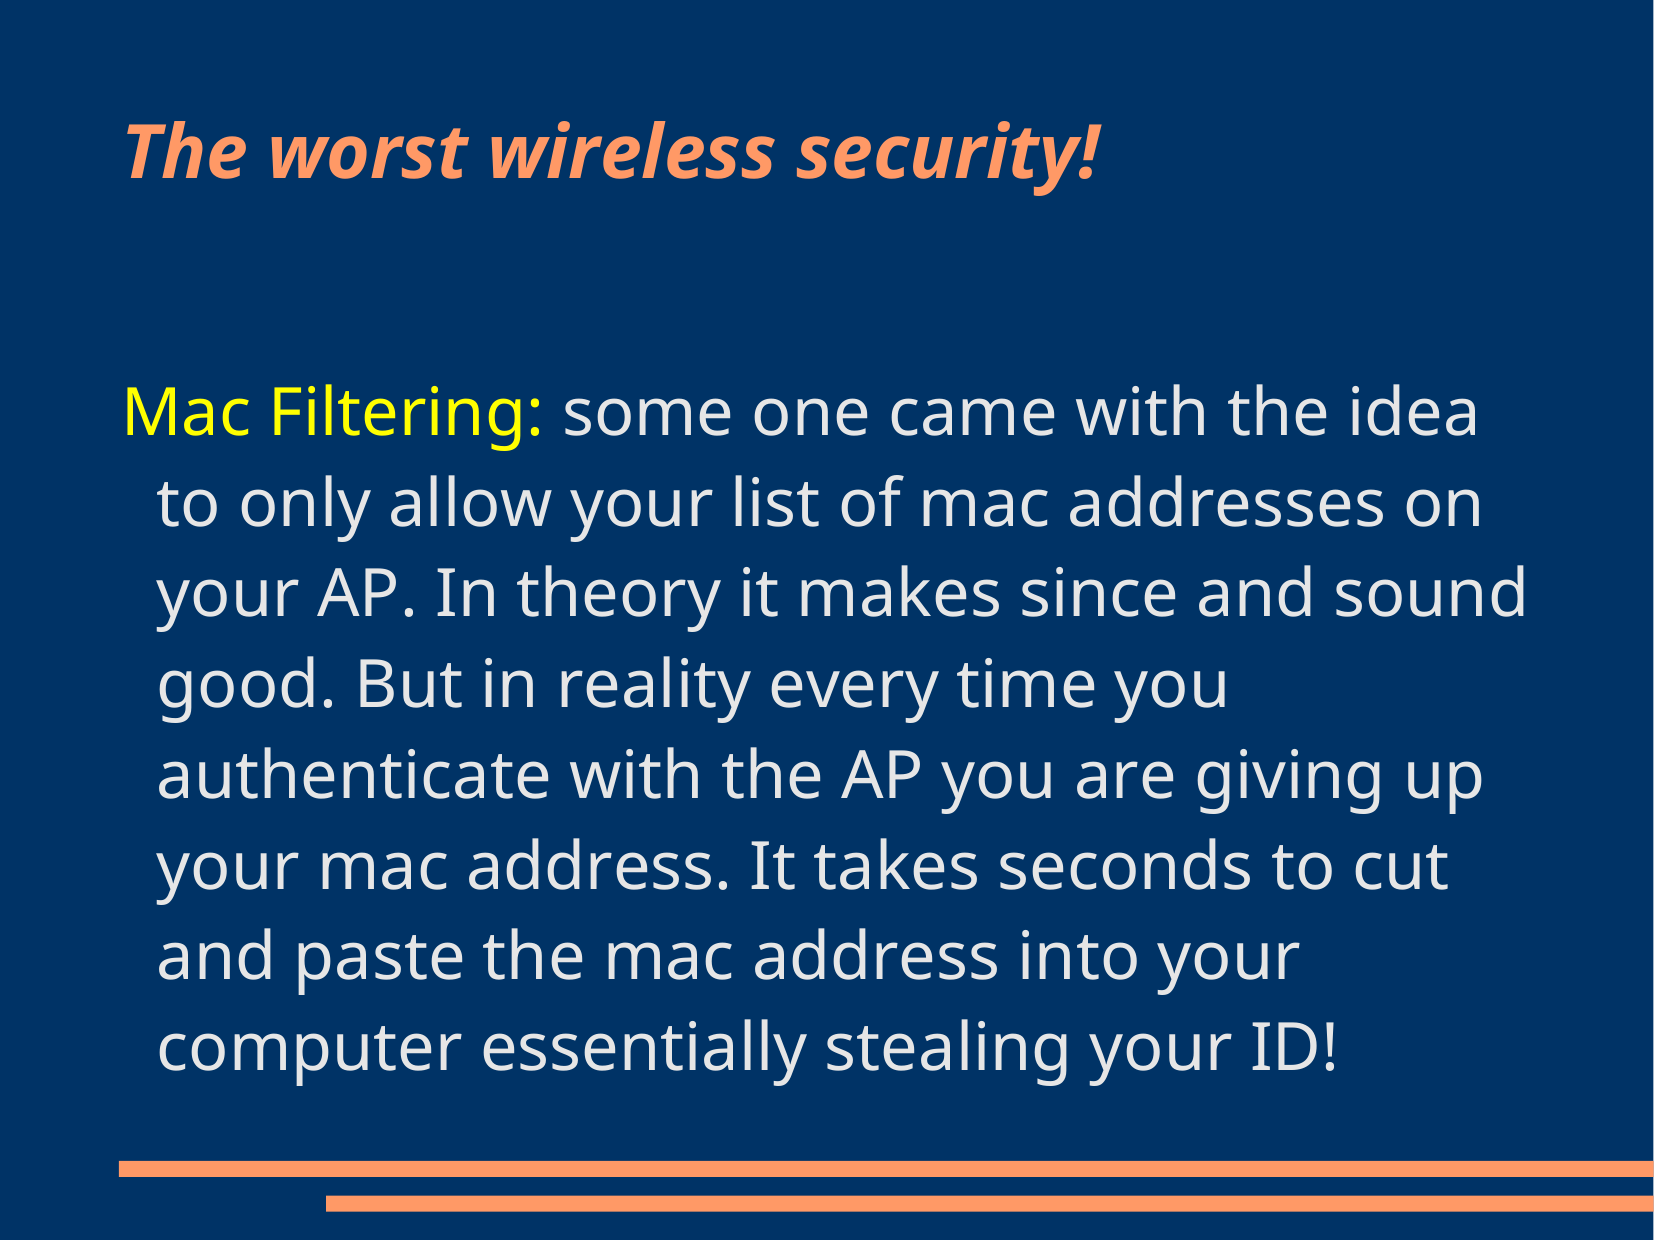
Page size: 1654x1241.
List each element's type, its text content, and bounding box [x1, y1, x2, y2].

subtitle Mac Filtering: some one came with the idea to only allow your list of mac addresses on your AP. In theory it makes since and sound good. But in reality every time you authenticate with the AP you are giving up your mac address. It takes seconds to cut and paste the mac address into your computer essentially stealing your ID! [121, 322, 1561, 1133]
title The worst wireless security! [121, 46, 1534, 254]
